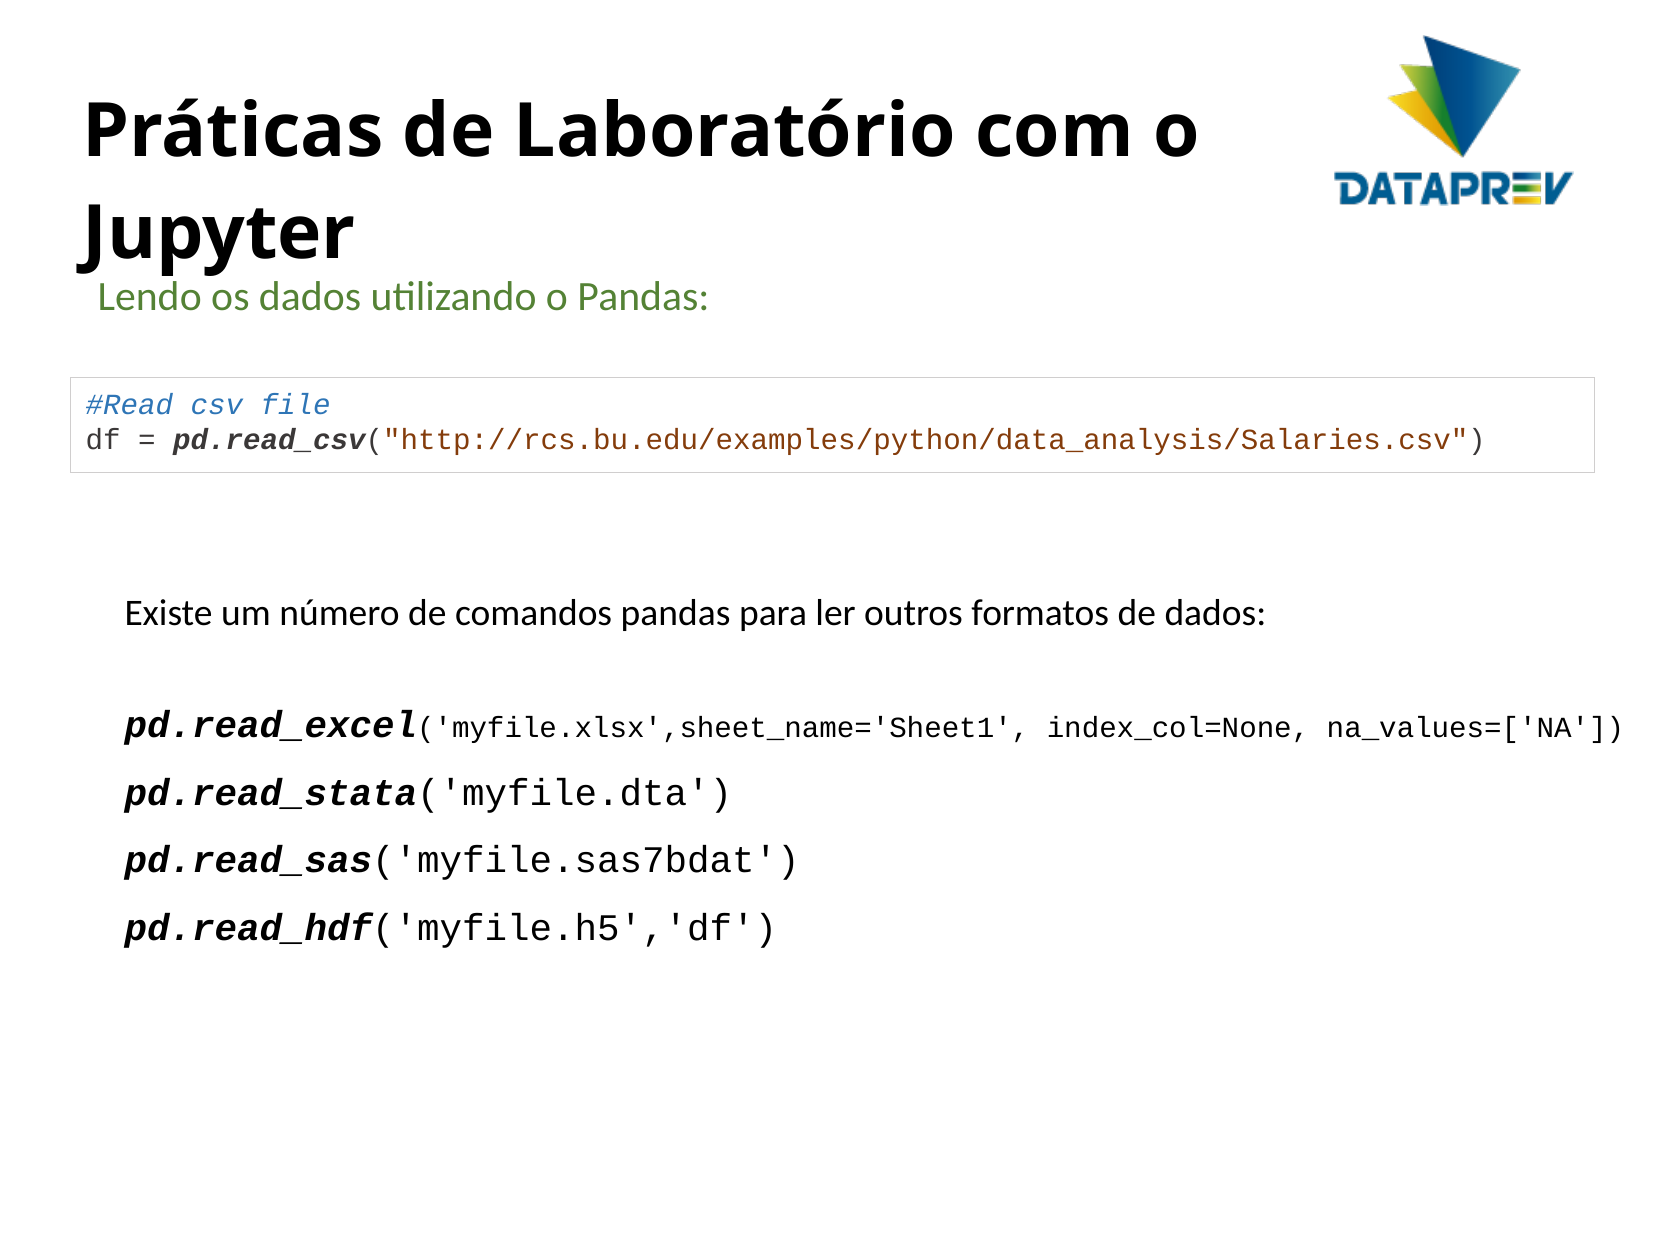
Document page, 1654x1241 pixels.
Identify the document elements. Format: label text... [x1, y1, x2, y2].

text_box #Read csv file df = pd.read_csv("http://rcs.bu.edu/examples/python/data_analysis/Salaries.csv") [70, 377, 1595, 473]
picture [1334, 35, 1574, 206]
text_box Existe um número de comandos pandas para ler outros formatos de dados: pd.read_excel('myfile.xlsx',sheet_name='Sheet1', index_col=None, na_values=['NA']) pd.read_stata('myfile.dta') pd.read_sas('myfile.sas7bdat') pd.read_hdf('myfile.h5','df') [109, 580, 1654, 1068]
text_box Lendo os dados utilizando o Pandas: [82, 271, 817, 370]
title Práticas de Laboratório com o Jupyter [82, 84, 1252, 272]
